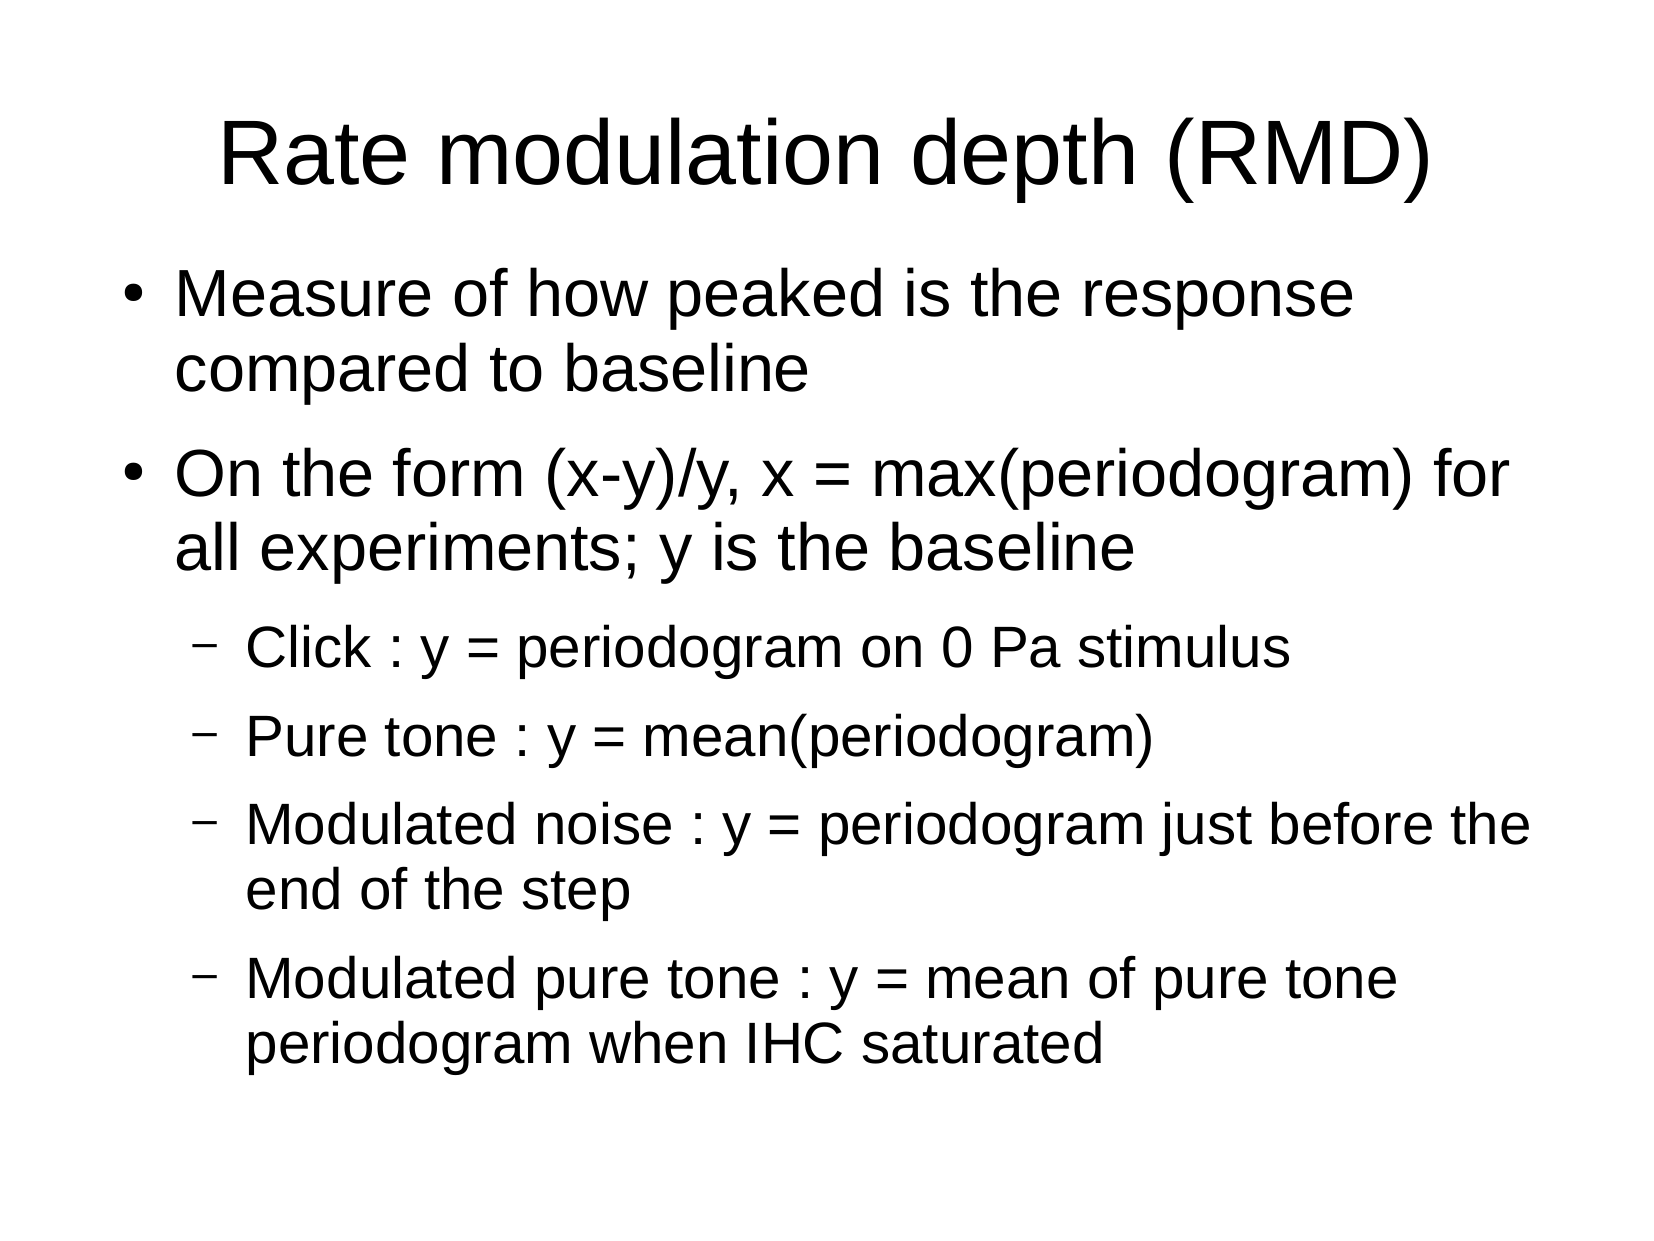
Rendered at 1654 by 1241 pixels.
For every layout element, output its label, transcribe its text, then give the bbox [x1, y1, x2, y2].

list Measure of how peaked is the response compared to baseline On the form (x-y)/y, x = max(periodogram) for all experiments; y is the baseline Click : y = periodogram on 0 Pa stimulus Pure tone : y = mean(periodogram) Modulated noise : y = periodogram just before the end of the step Modulated pure tone : y = mean of pure tone periodogram when IHC saturated [103, 256, 1560, 1170]
title Rate modulation depth (RMD) [82, 49, 1571, 257]
